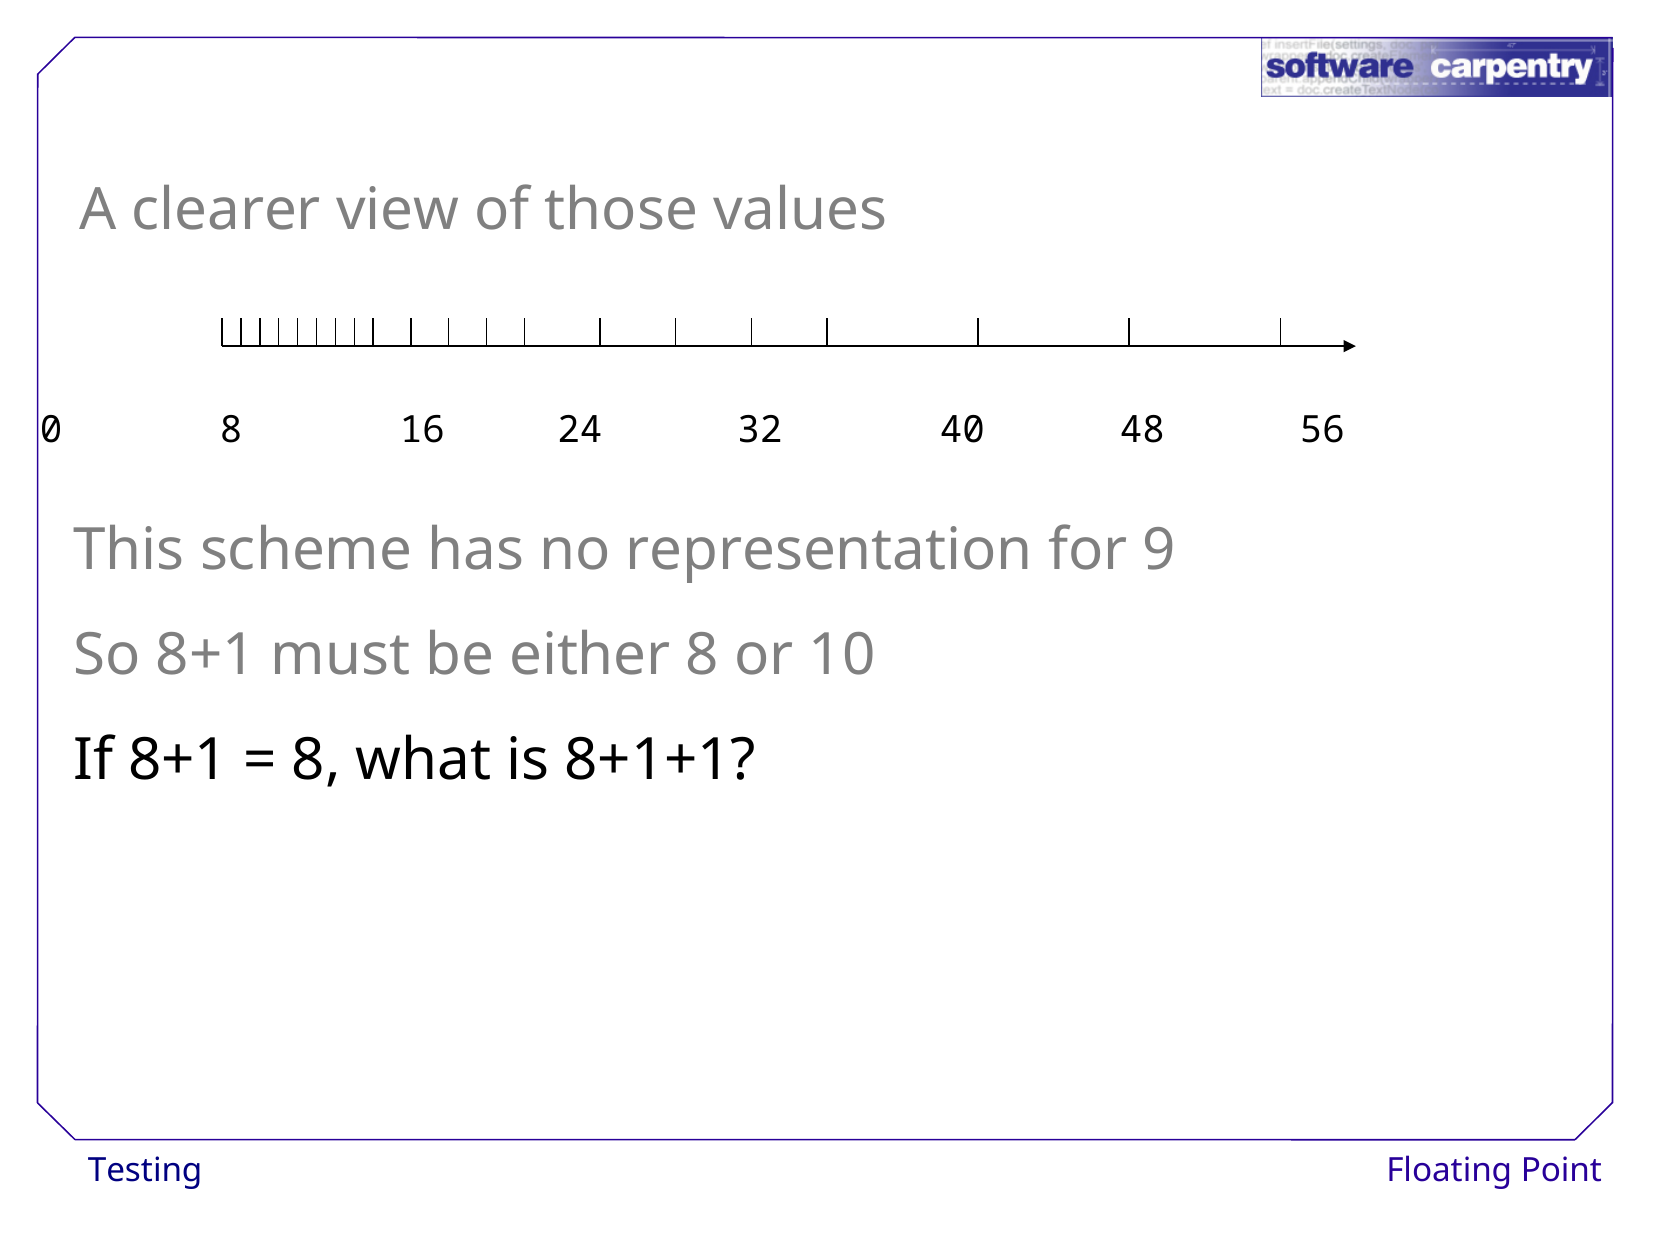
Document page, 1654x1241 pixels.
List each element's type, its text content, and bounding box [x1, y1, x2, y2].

text_box This scheme has no representation for 9 So 8+1 must be either 8 or 10 If 8+1 = 8, what is 8+1+1? [58, 468, 1341, 799]
text_box 0 8 16 24 32 40 48 56 [25, 374, 1510, 458]
picture [1261, 39, 1613, 97]
text_box A clearer view of those values [64, 128, 1053, 250]
